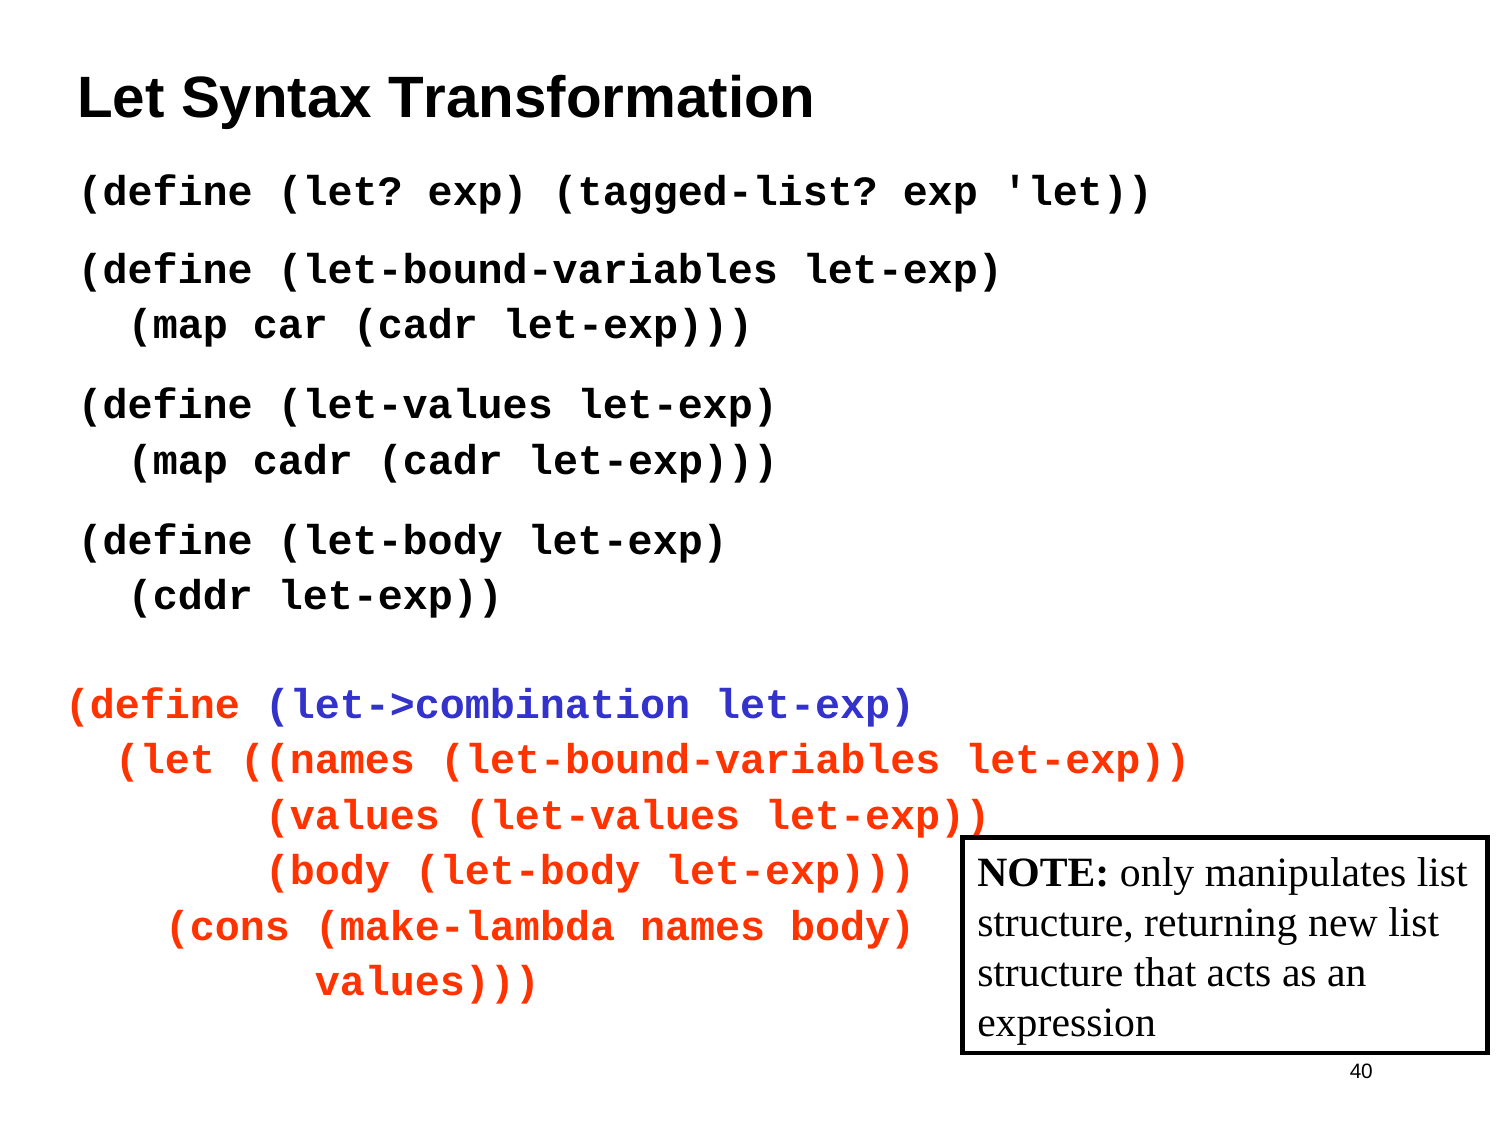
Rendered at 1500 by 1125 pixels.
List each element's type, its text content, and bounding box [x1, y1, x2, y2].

text_box (define (let->combination let-exp) (let ((names (let-bound-variables let-exp)) (values (let-values let-exp)) (body (let-body let-exp))) (cons (make-lambda names body) values))) [50, 674, 1451, 1013]
text_box <number> [1025, 1054, 1388, 1101]
text_box NOTE: only manipulates list structure, returning new list structure that acts as an expression [962, 837, 1488, 1054]
text_box Let Syntax Transformation [62, 24, 1338, 162]
text_box (define (let? exp) (tagged-list? exp 'let)) (define (let-bound-variables let-exp) (map car (cadr let-exp))) (define (let-values let-exp) (map cadr (cadr let-exp))) (define (let-body let-exp) (cddr let-exp)) [62, 162, 1450, 672]
